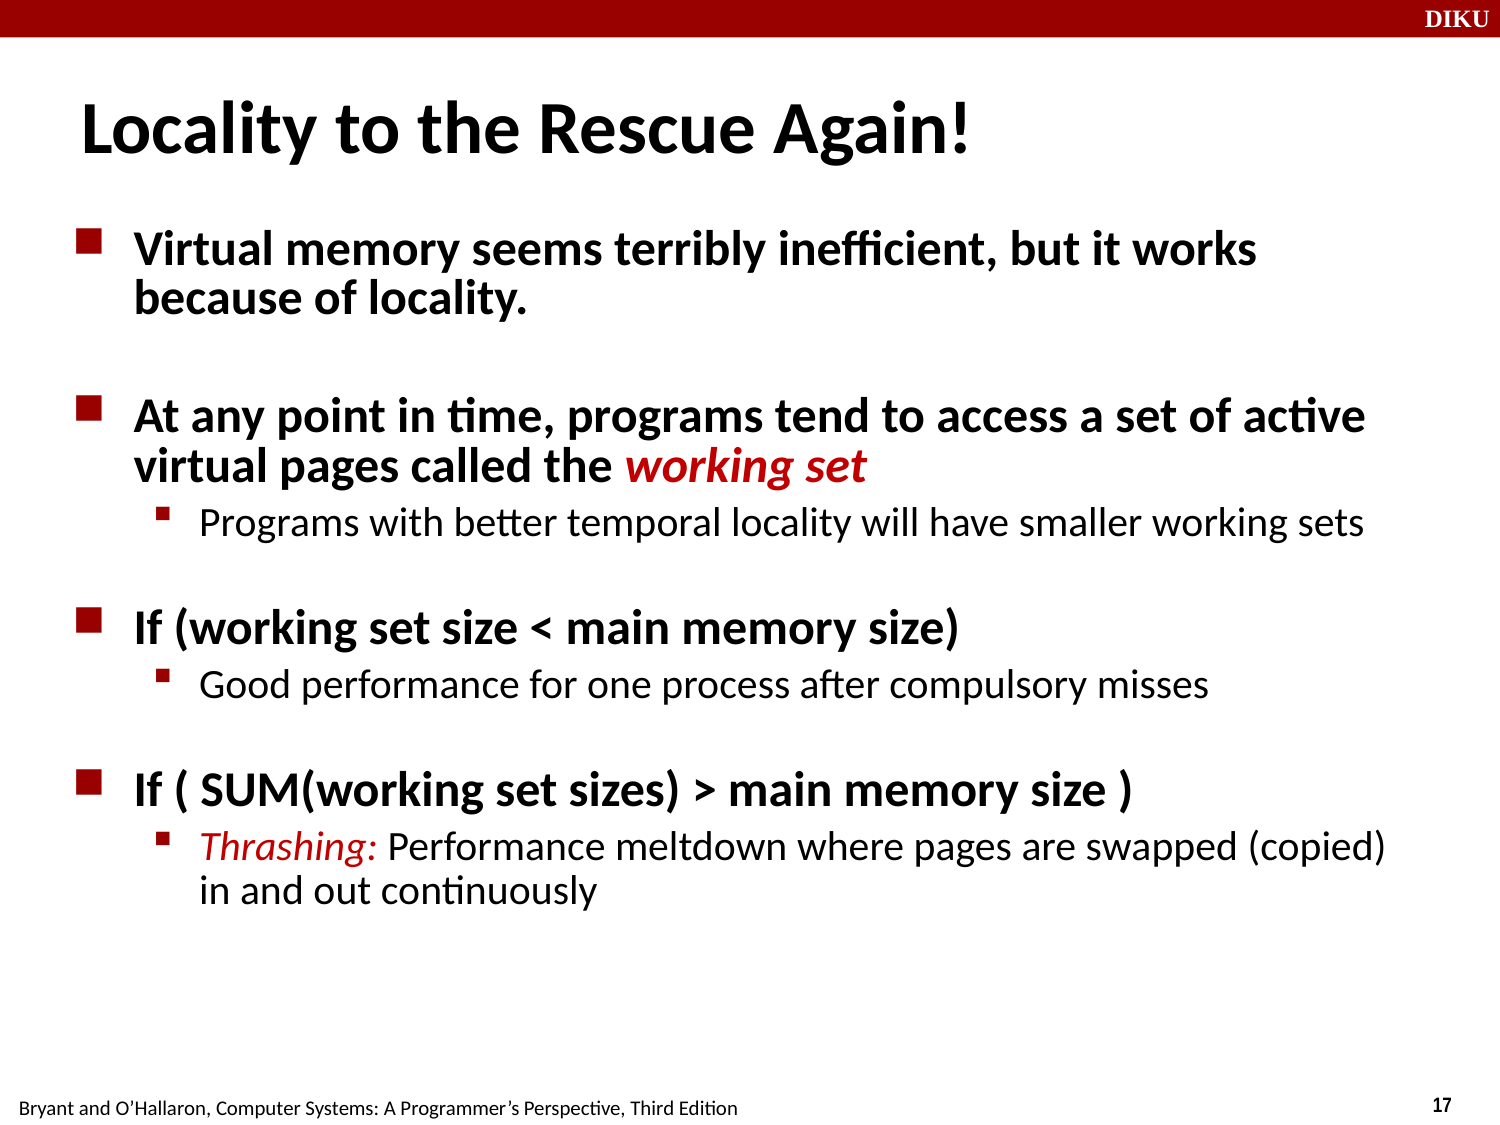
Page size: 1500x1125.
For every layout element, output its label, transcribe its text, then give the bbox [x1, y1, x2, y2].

text_box Locality to the Rescue Again! [66, 59, 1426, 188]
text_box Virtual memory seems terribly inefficient, but it works because of locality. At any point in time, programs tend to access a set of active virtual pages called the working set Programs with better temporal locality will have smaller working sets If (working set size < main memory size) Good performance for one process after compulsory misses If ( SUM(working set sizes) > main memory size ) Thrashing: Performance meltdown where pages are swapped (copied) in and out continuously [62, 217, 1426, 1075]
